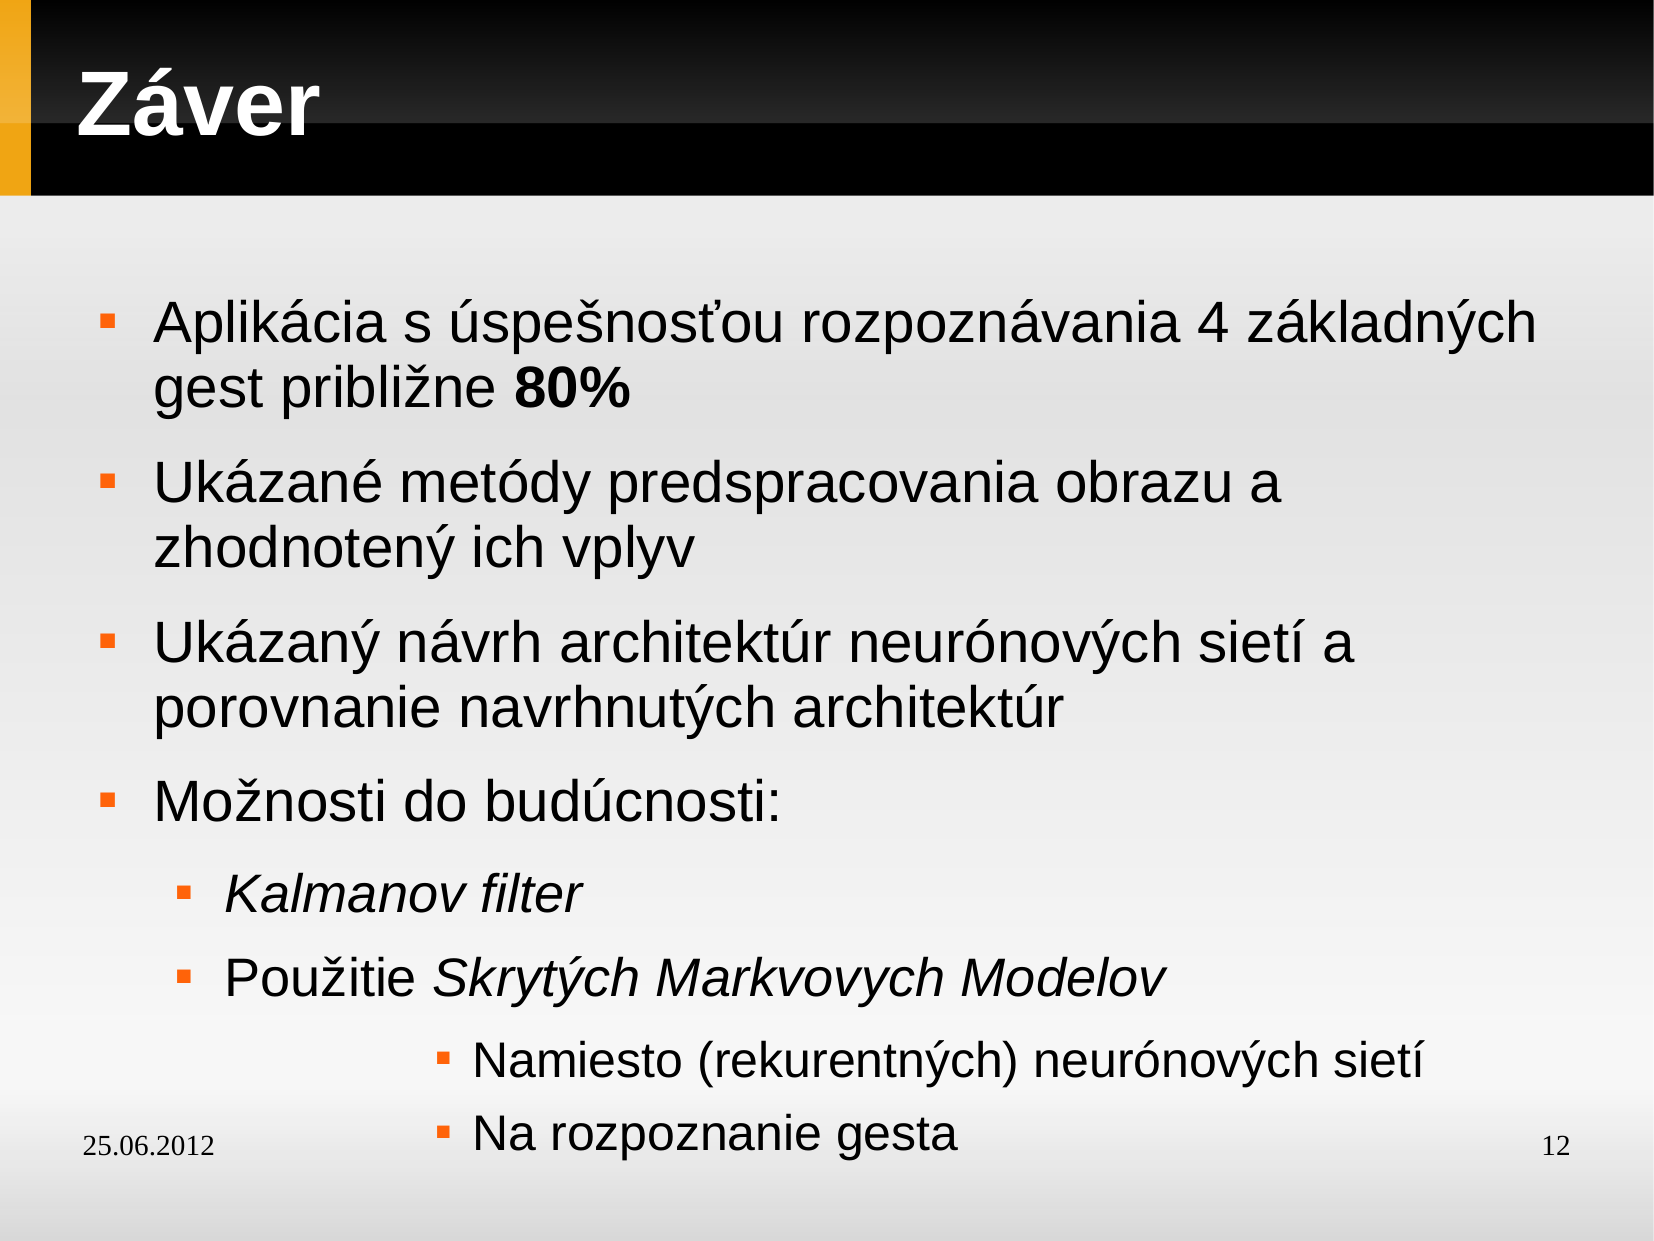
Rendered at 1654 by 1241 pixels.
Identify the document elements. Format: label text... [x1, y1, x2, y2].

picture [0, 0, 1654, 1241]
list Aplikácia s úspešnosťou rozpoznávania 4 základných gest približne 80% Ukázané metódy predspracovania obrazu a zhodnotený ich vplyv Ukázaný návrh architektúr neurónových sietí a porovnanie navrhnutých architektúr Možnosti do budúcnosti: Kalmanov filter Použitie Skrytých Markvovych Modelov Namiesto (rekurentných) neurónových sietí Na rozpoznanie gesta [82, 290, 1571, 1162]
title Záver [76, 0, 1565, 208]
